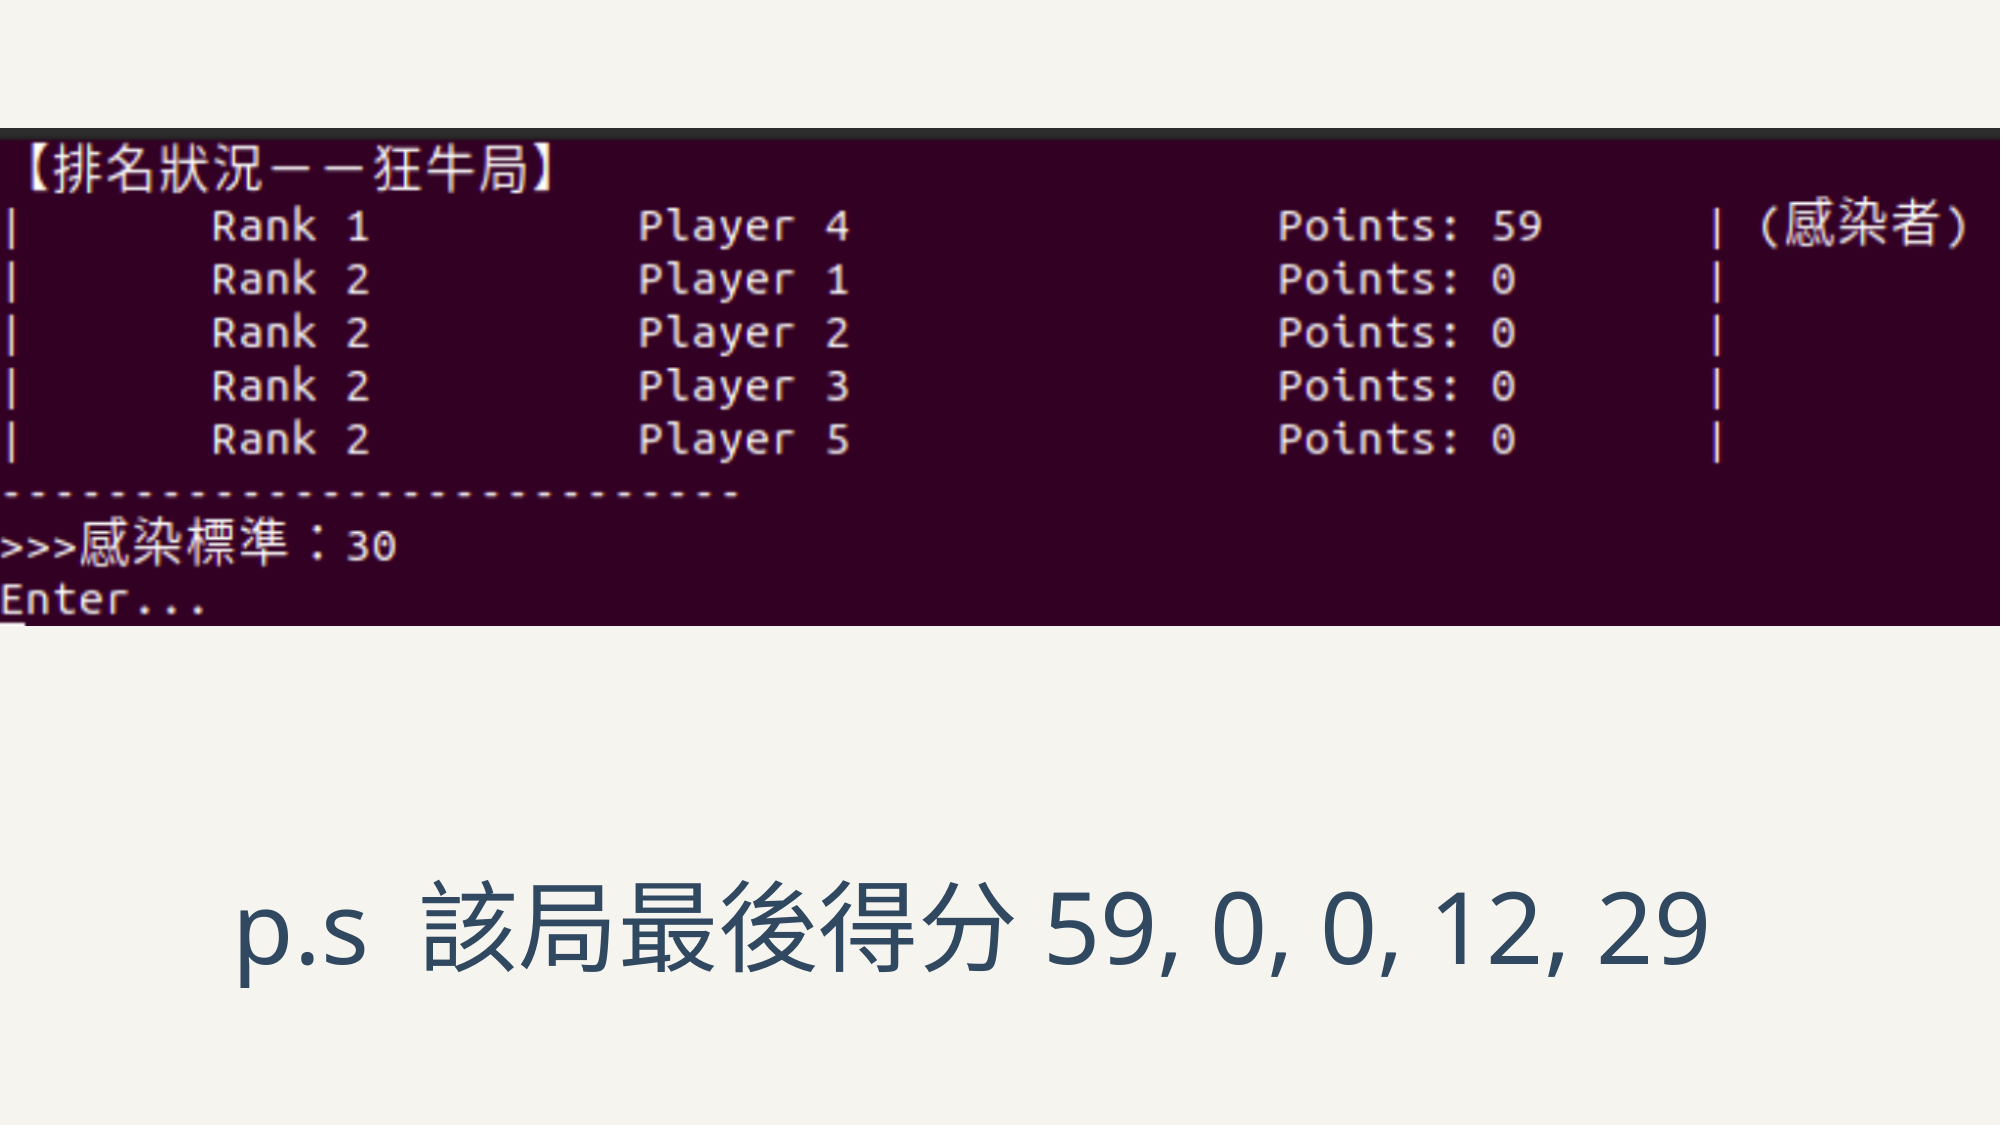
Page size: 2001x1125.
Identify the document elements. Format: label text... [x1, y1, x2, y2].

picture [0, 128, 2000, 626]
text_box p.s 該局最後得分59, 0, 0, 12, 29 [218, 857, 1727, 993]
